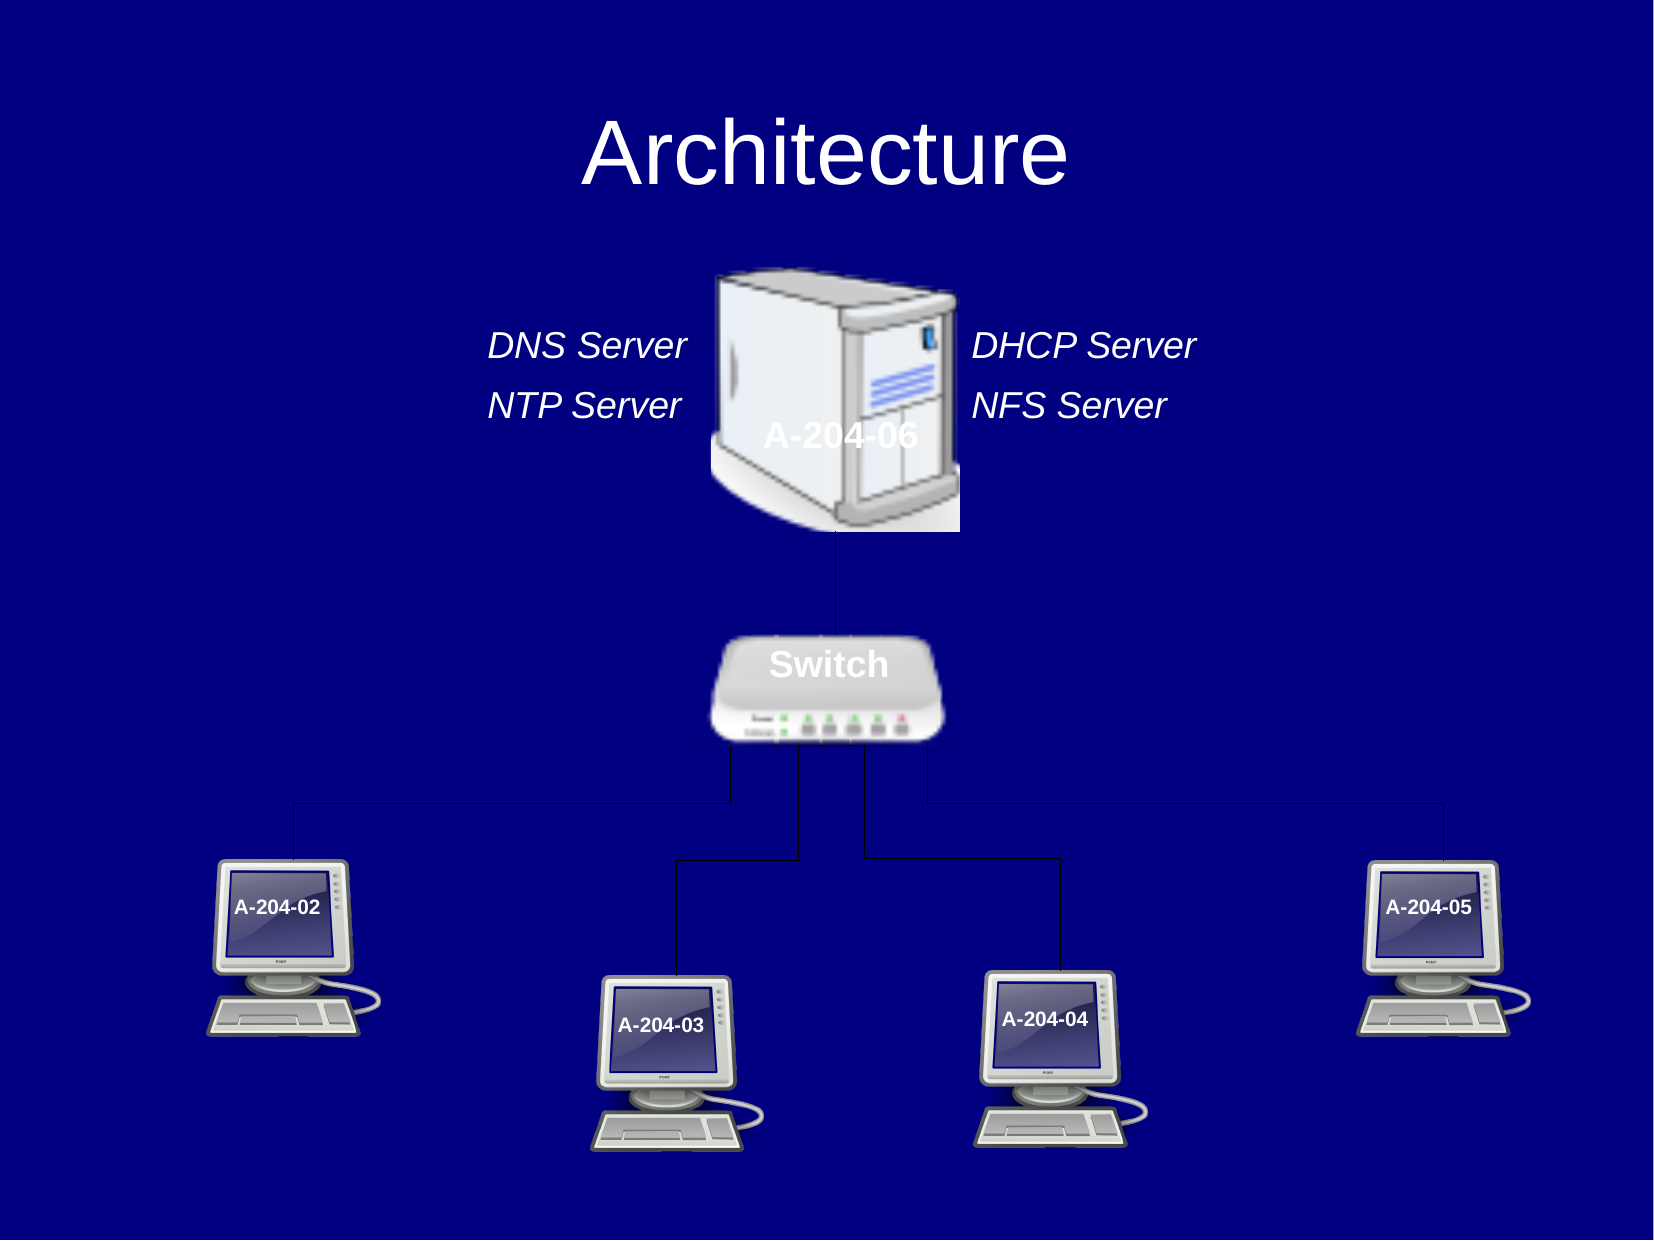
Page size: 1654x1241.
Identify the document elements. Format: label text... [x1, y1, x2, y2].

text_box A-204-06 [748, 406, 955, 481]
text_box A-204-02 [211, 887, 344, 935]
picture [1356, 860, 1531, 1037]
text_box Switch [725, 636, 933, 710]
picture [973, 970, 1148, 1148]
text_box DHCP Server [956, 317, 1223, 388]
picture [683, 634, 976, 747]
title Architecture [82, 56, 1571, 250]
text_box A-204-05 [1362, 887, 1495, 935]
picture [206, 859, 381, 1037]
text_box A-204-03 [594, 1006, 728, 1053]
text_box DNS Server [472, 317, 709, 376]
picture [590, 975, 764, 1152]
text_box A-204-04 [978, 1000, 1111, 1047]
text_box NFS Server [956, 376, 1193, 448]
picture [710, 261, 960, 532]
text_box NTP Server [472, 376, 709, 448]
